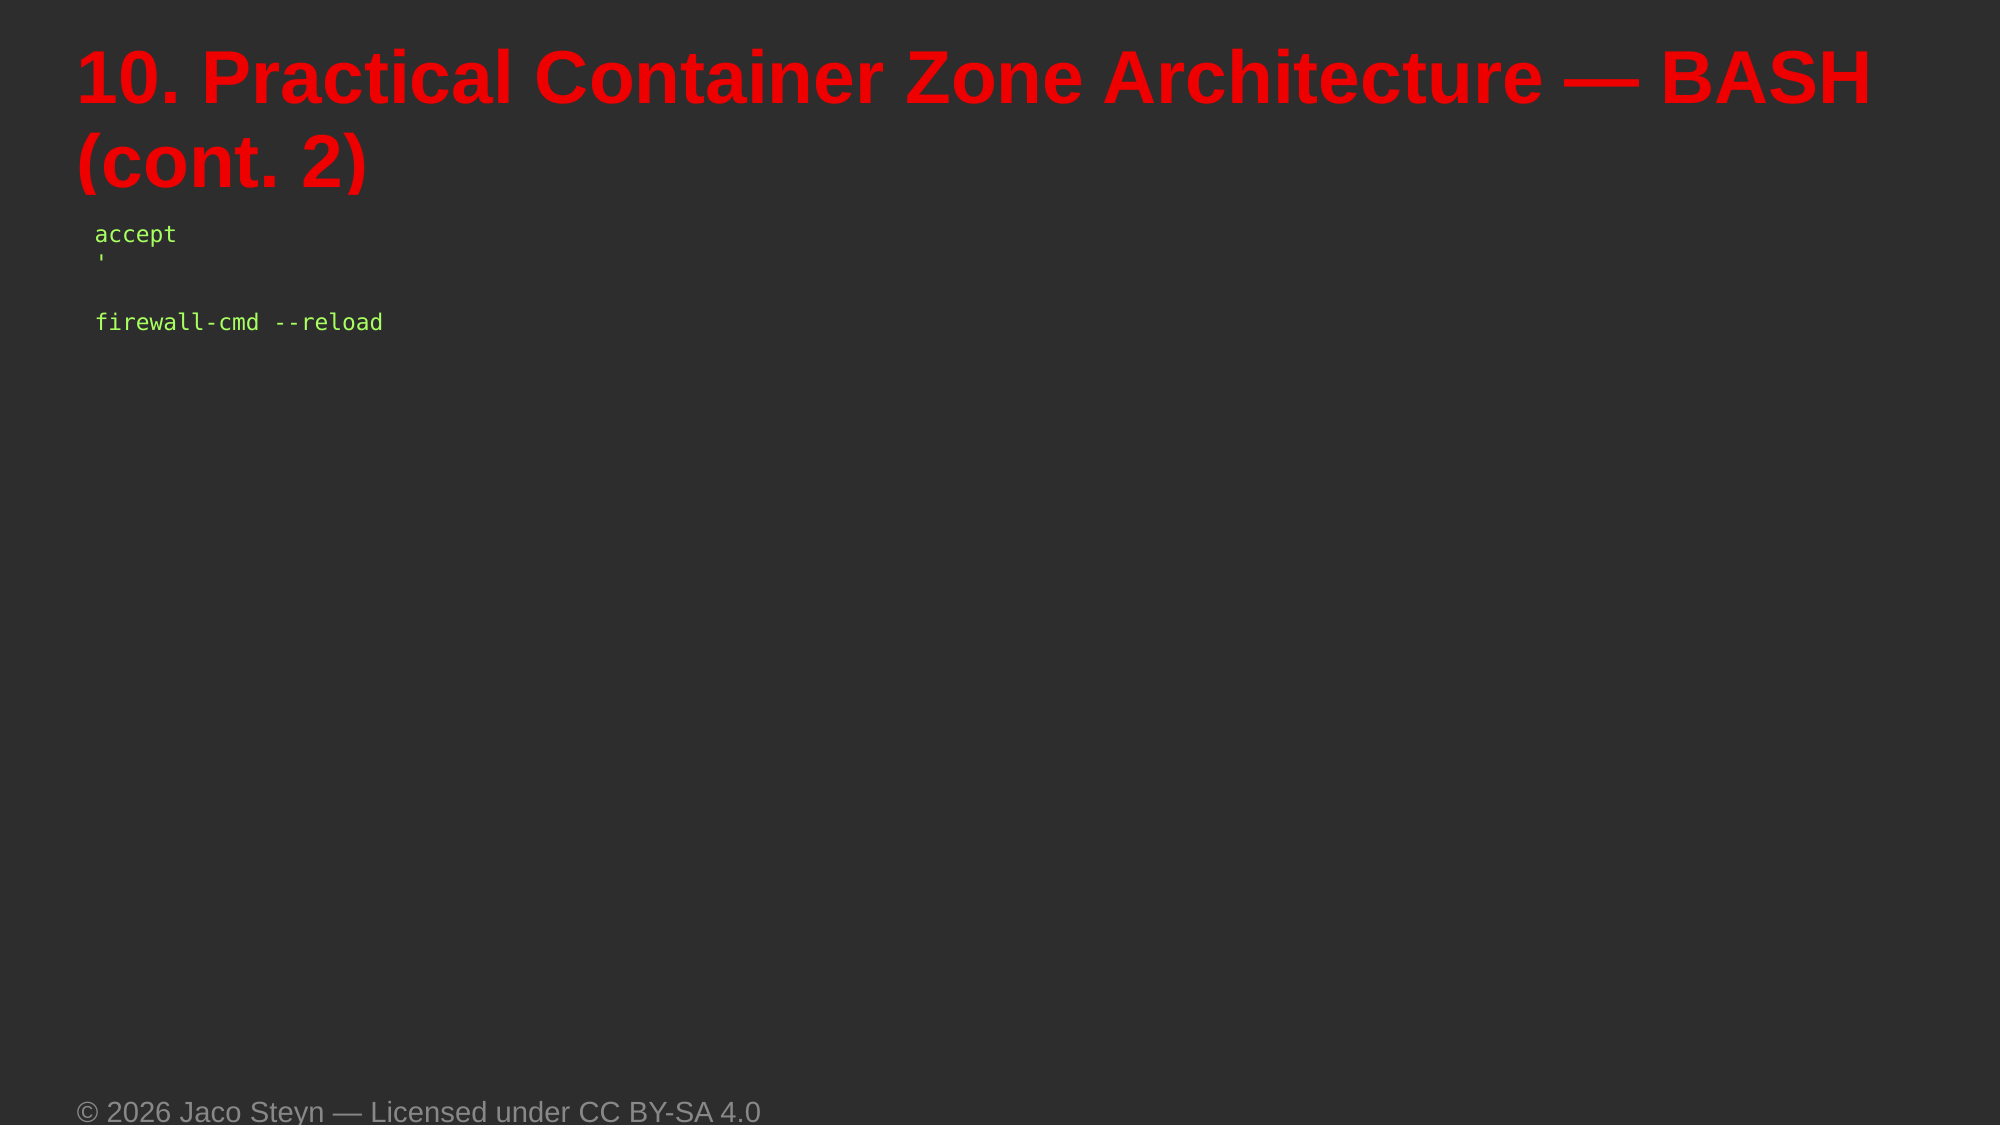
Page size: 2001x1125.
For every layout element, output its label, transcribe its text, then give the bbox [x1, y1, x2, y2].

text_box 10. Practical Container Zone Architecture — BASH (cont. 2) [59, 23, 1942, 178]
text_box © 2026 Jaco Steyn — Licensed under CC BY-SA 4.0 [59, 1083, 1942, 1120]
text_box accept ' firewall-cmd --reload [59, 194, 1942, 1052]
